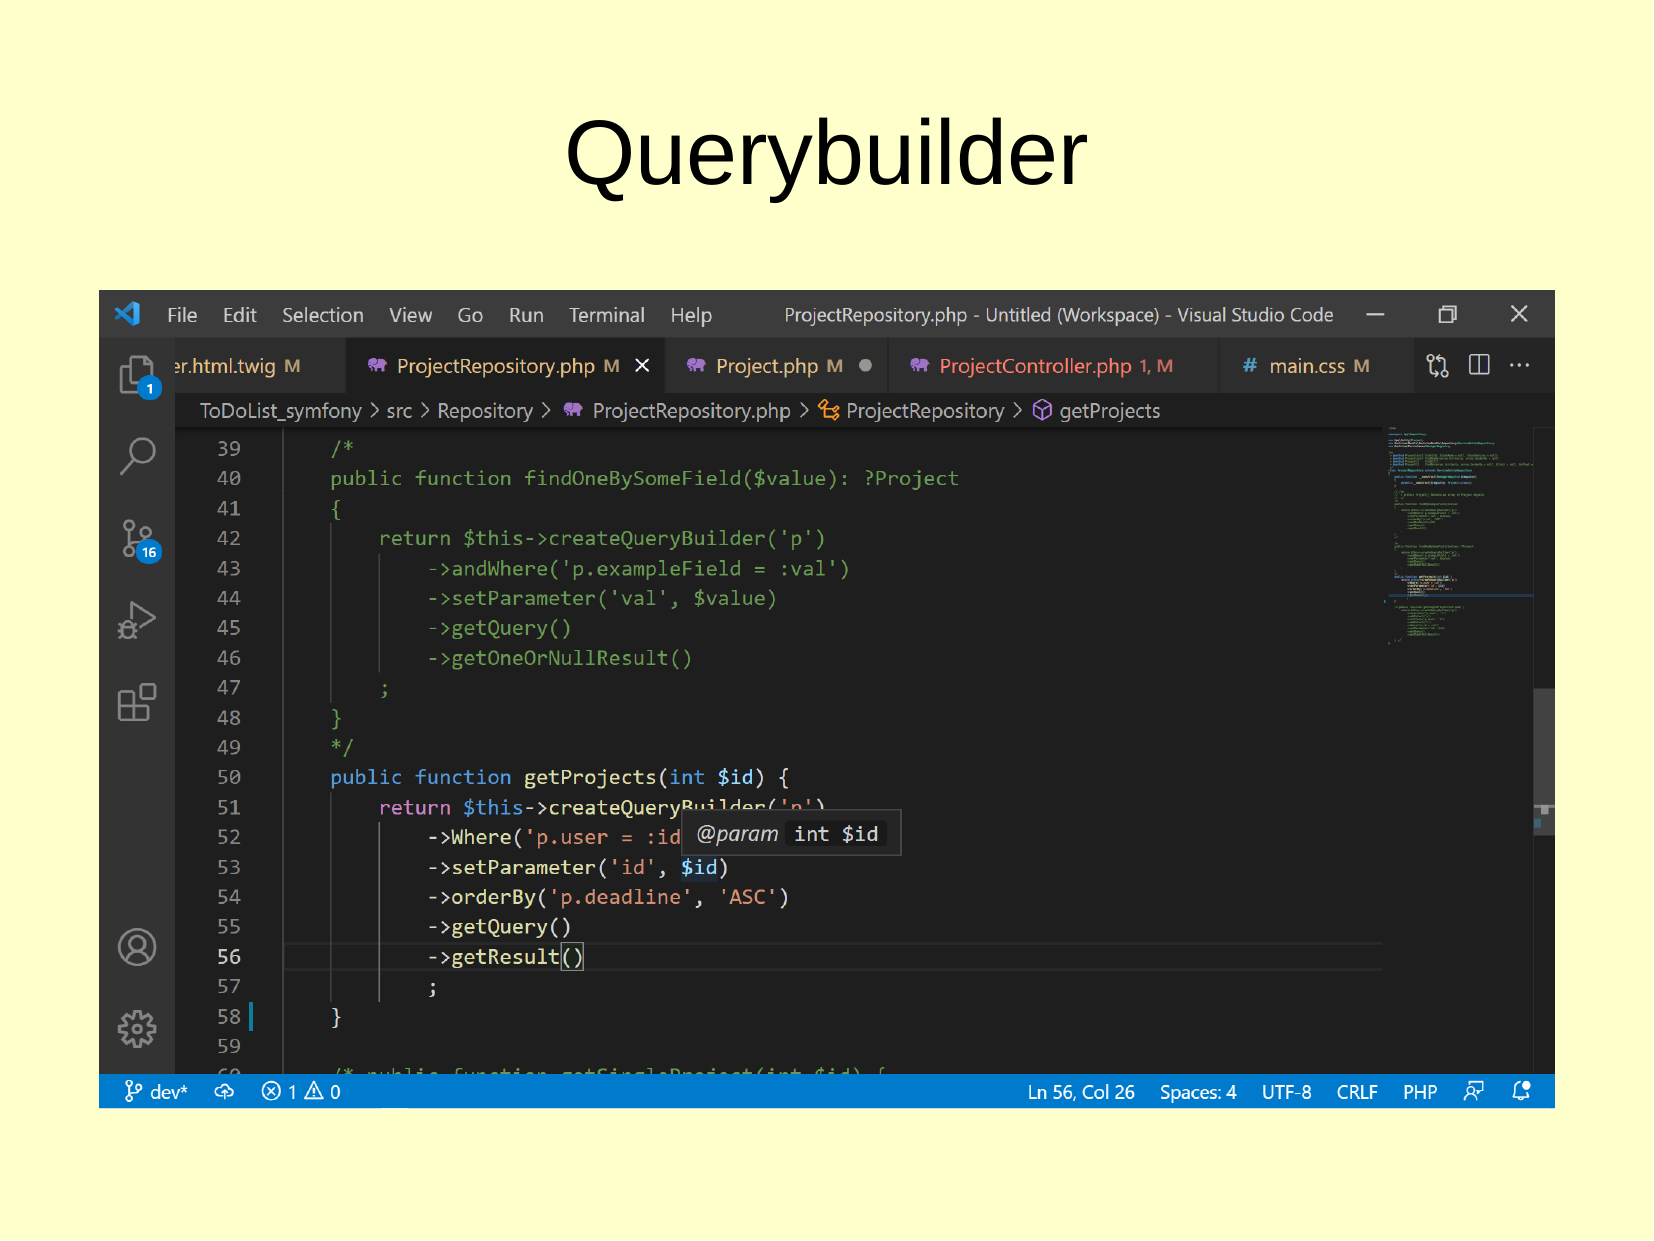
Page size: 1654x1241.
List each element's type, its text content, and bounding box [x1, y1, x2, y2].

title Querybuilder [82, 49, 1571, 257]
picture [99, 290, 1555, 1109]
